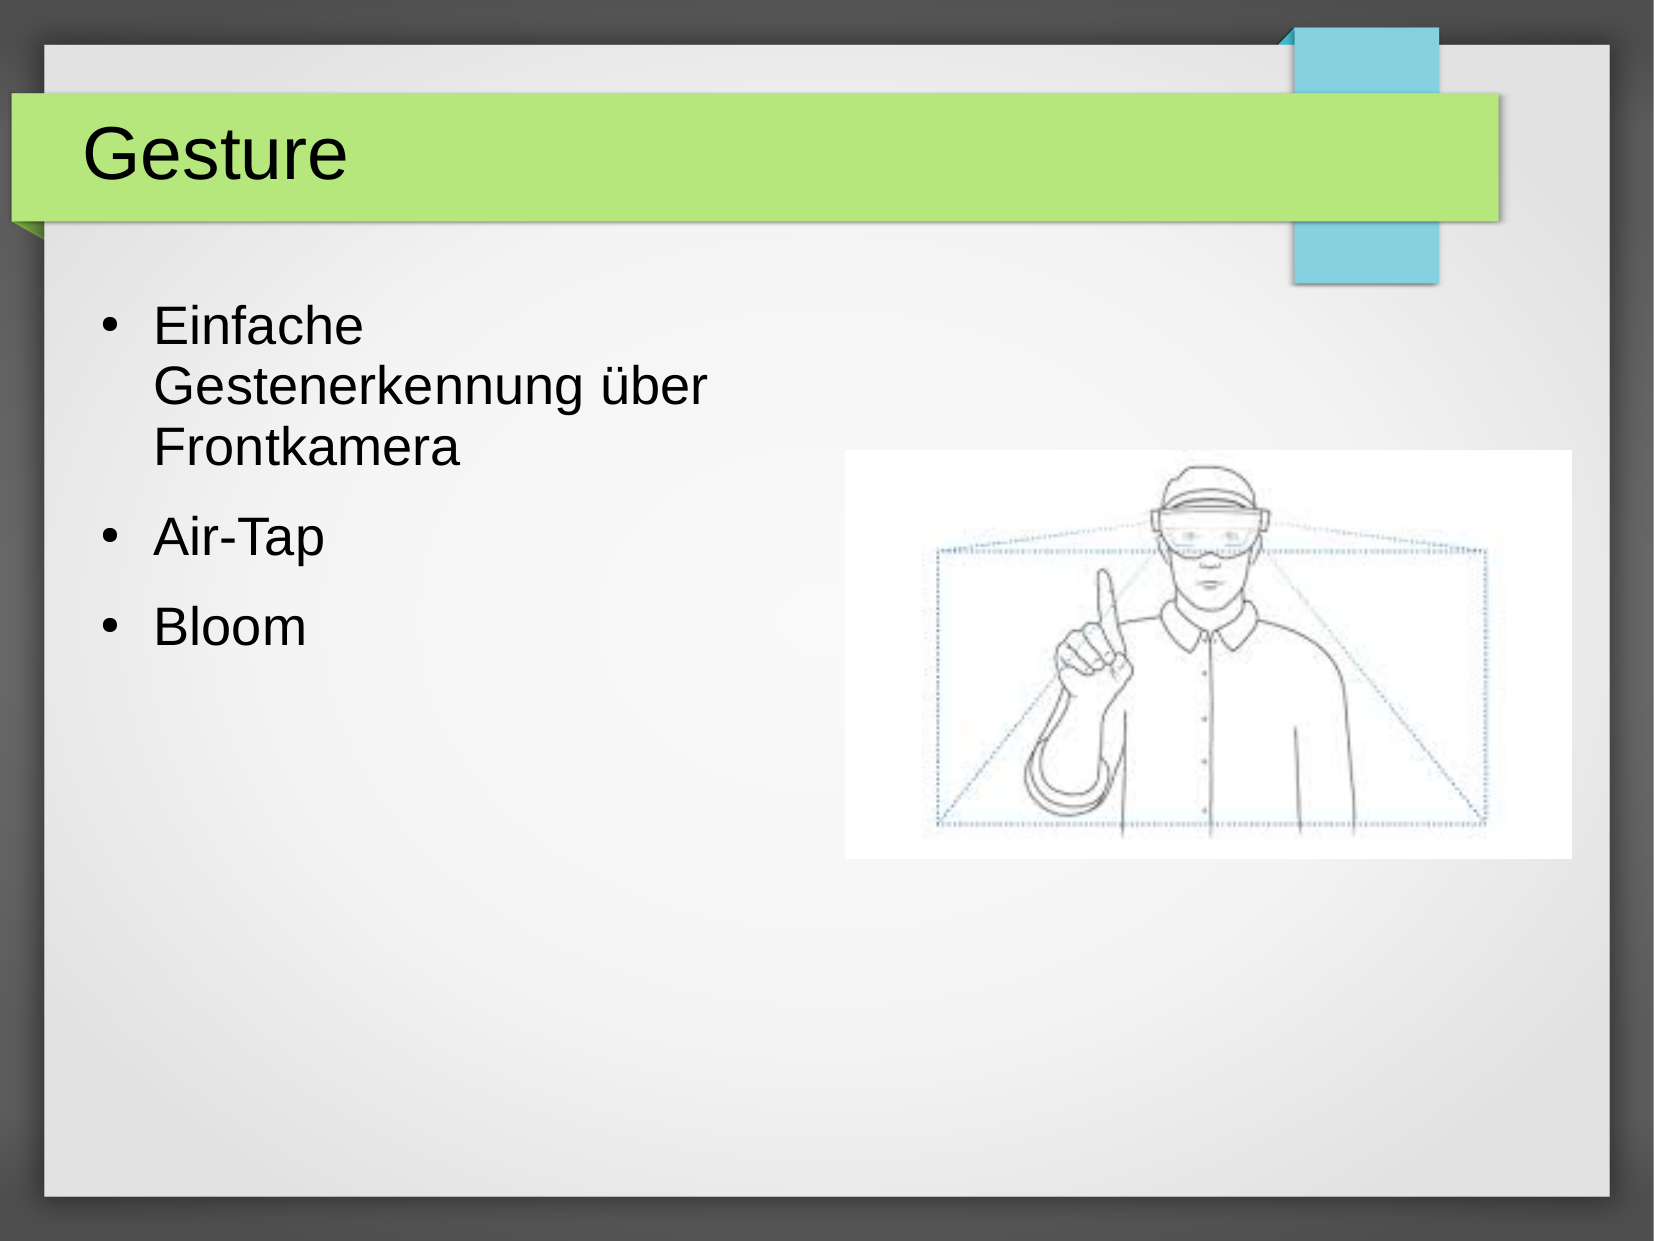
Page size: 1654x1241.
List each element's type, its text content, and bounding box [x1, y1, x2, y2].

picture [0, 0, 1654, 1241]
title Gesture [82, 94, 1264, 213]
list Einfache Gestenerkennung über Frontkamera Air-Tap Bloom [82, 295, 809, 1015]
